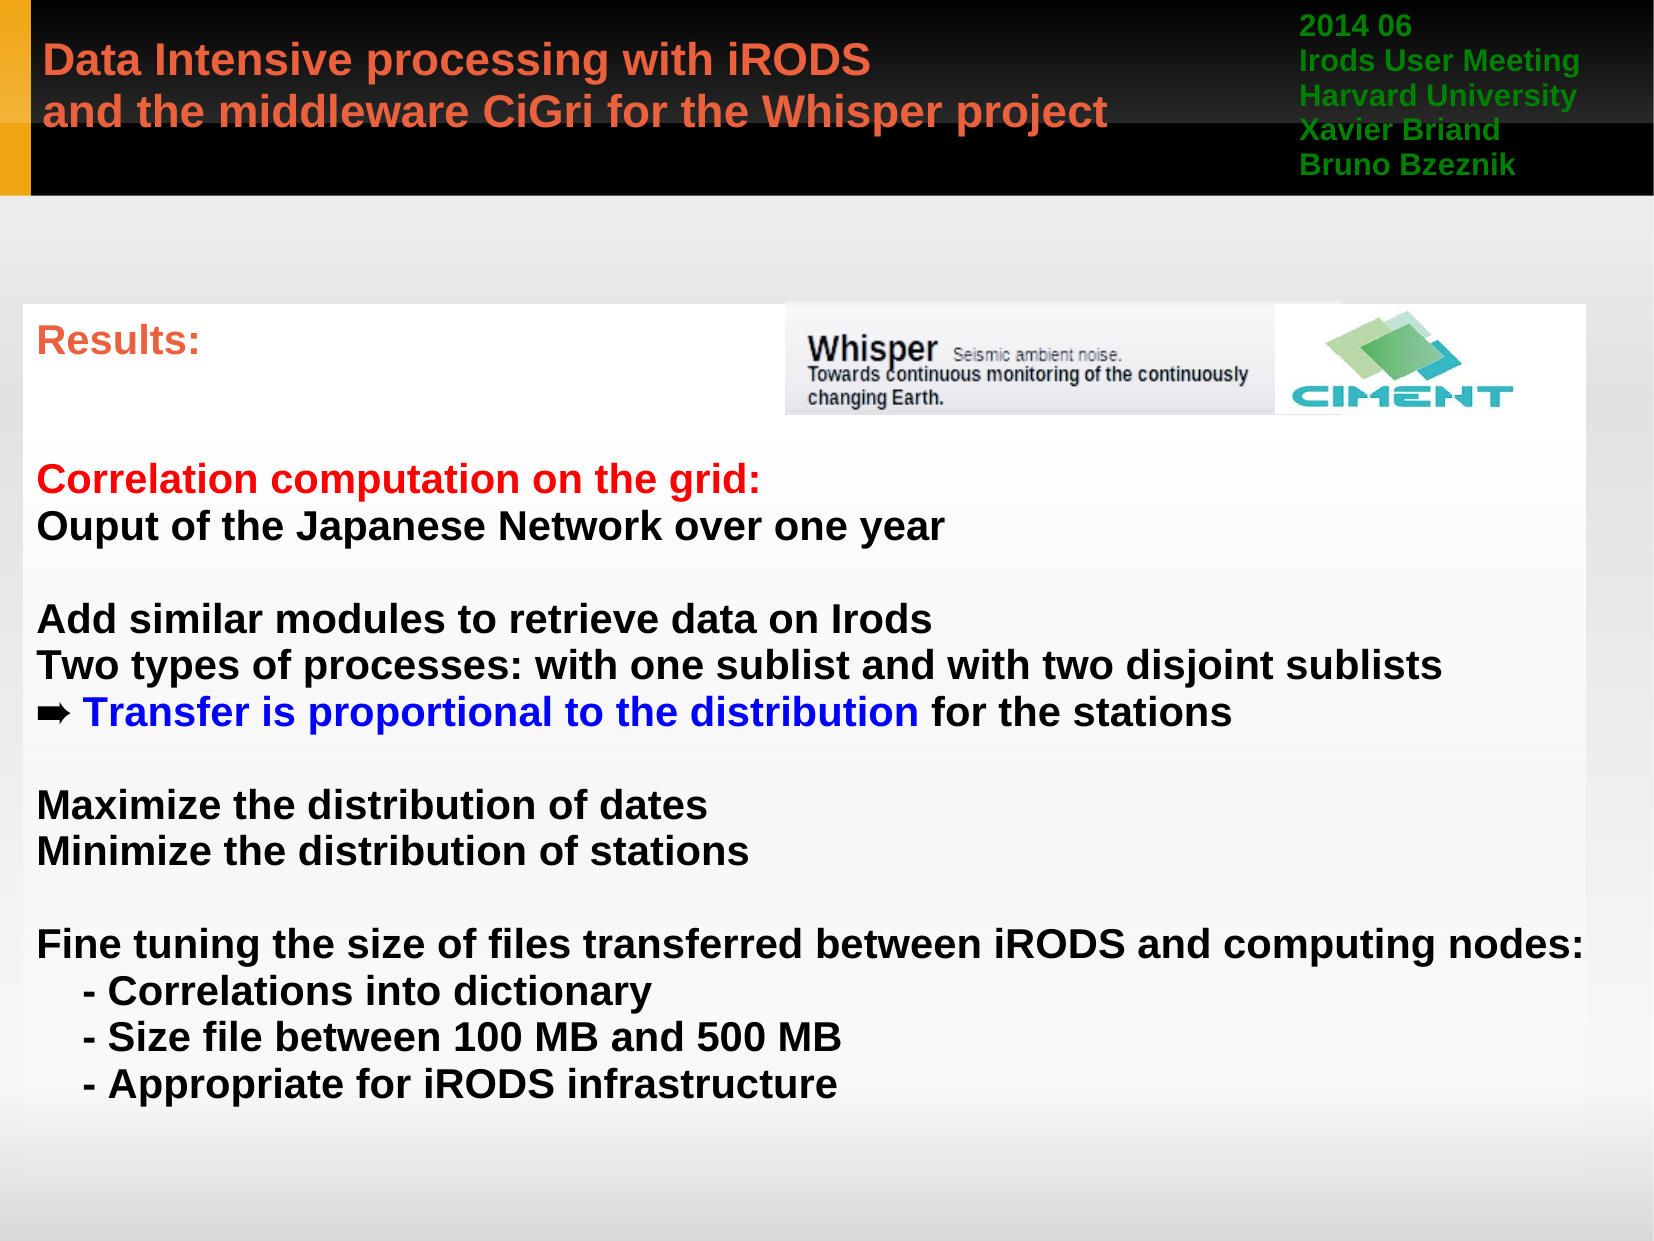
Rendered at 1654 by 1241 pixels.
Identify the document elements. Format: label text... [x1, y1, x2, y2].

picture [420, 55, 430, 59]
picture [749, 49, 763, 58]
title Data Intensive processing with iRODS and the middleware CiGri for the Whisper project [29, 59, 1365, 266]
picture [52, 49, 67, 59]
picture [219, 54, 228, 59]
list Results: Correlation computation on the grid: Ouput of the Japanese Network over one year Add similar modules to retrieve data on Irods Two types of processes: with one sublist and with two disjoint sublists à Transfer is proportional to the distribution for the stations Maximize the distribution of dates Minimize the distribution of stations Fine tuning the size of files transferred between iRODS and computing nodes: - Correlations into dictionary - Size file between 100 MB and 500 MB - Appropriate for iRODS infrastructure [23, 304, 1586, 1217]
title 2014 06 Irods User Meeting Harvard University Xavier Briand Bruno Bzeznik [1299, 41, 1654, 219]
picture [818, 49, 833, 59]
picture [0, 0, 1654, 1241]
picture [336, 54, 345, 59]
picture [473, 54, 482, 59]
picture [781, 48, 799, 59]
